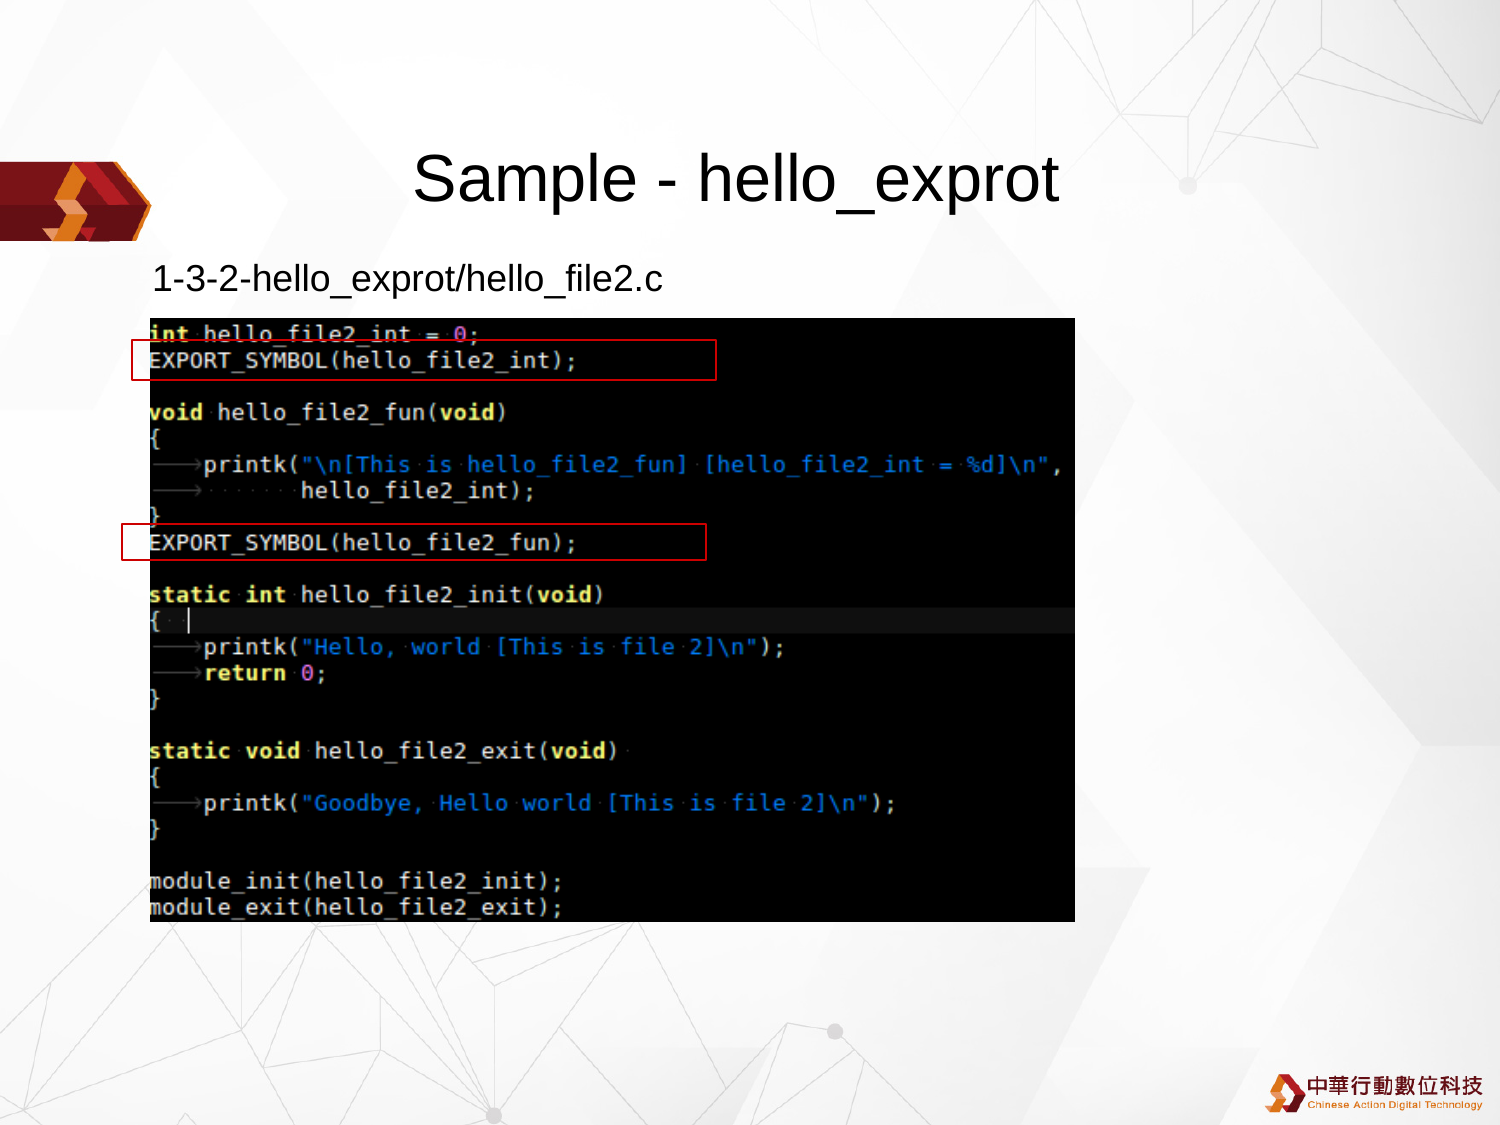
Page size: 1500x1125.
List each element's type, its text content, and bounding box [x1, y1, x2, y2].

title Sample - hello_exprot [107, 101, 1367, 255]
picture [0, 0, 1500, 1125]
text_box 1-3-2-hello_exprot/hello_file2.c [137, 246, 823, 307]
